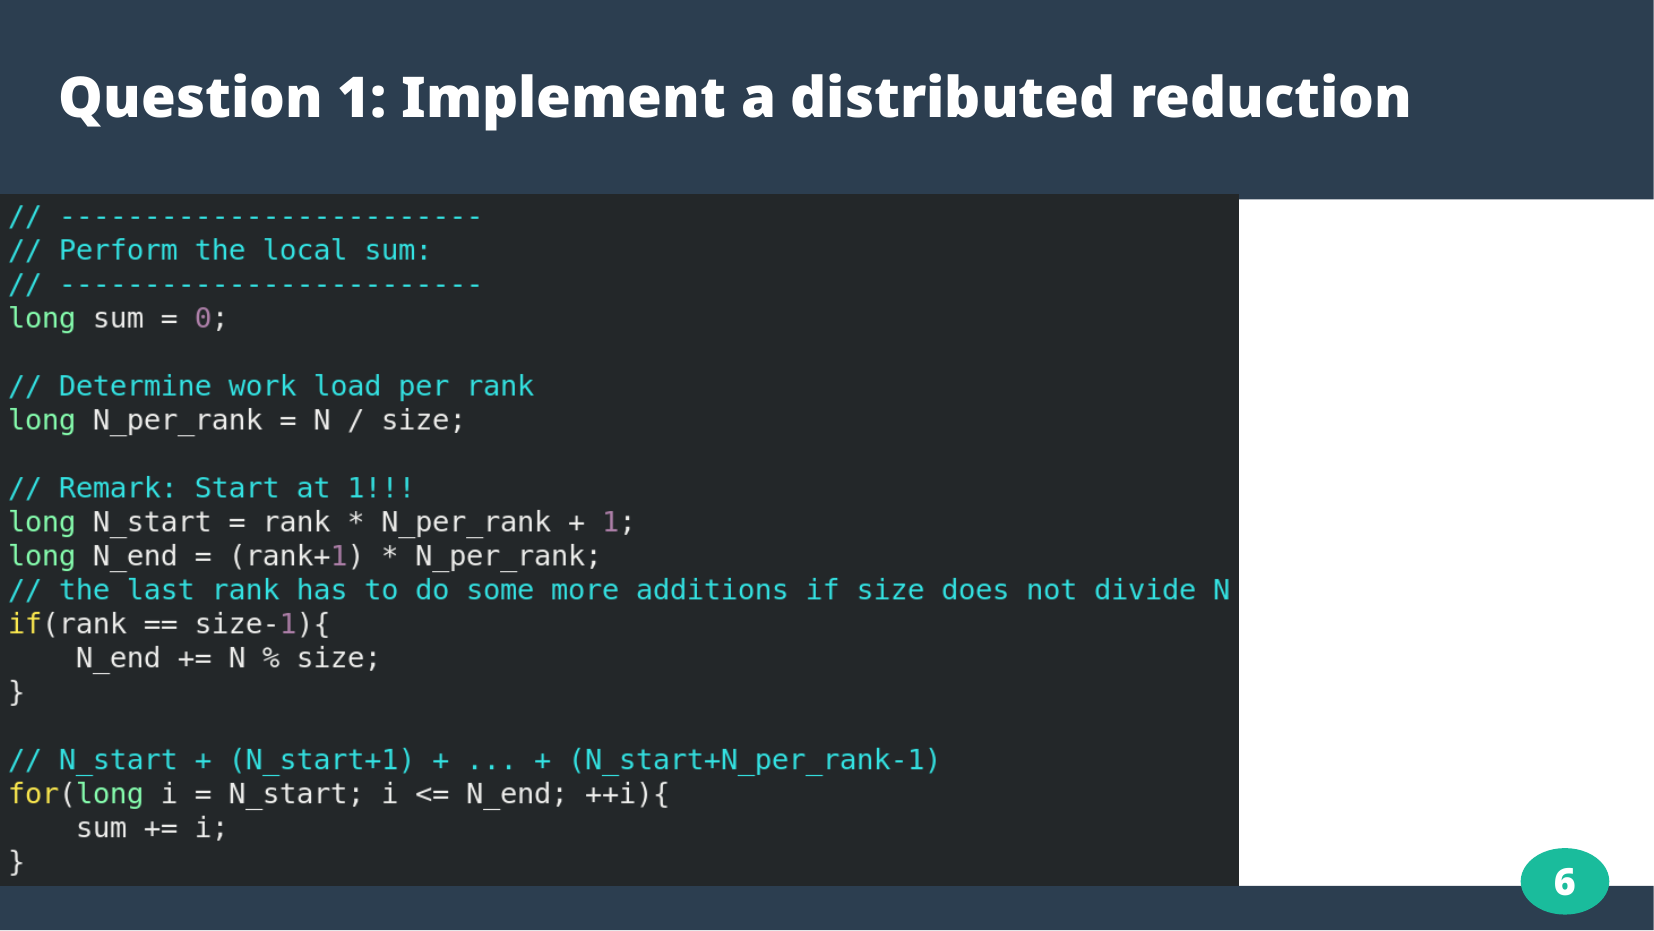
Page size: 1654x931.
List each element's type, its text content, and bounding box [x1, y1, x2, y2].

title Question 1: Implement a distributed reduction [59, 37, 1595, 155]
picture [0, 194, 1239, 886]
